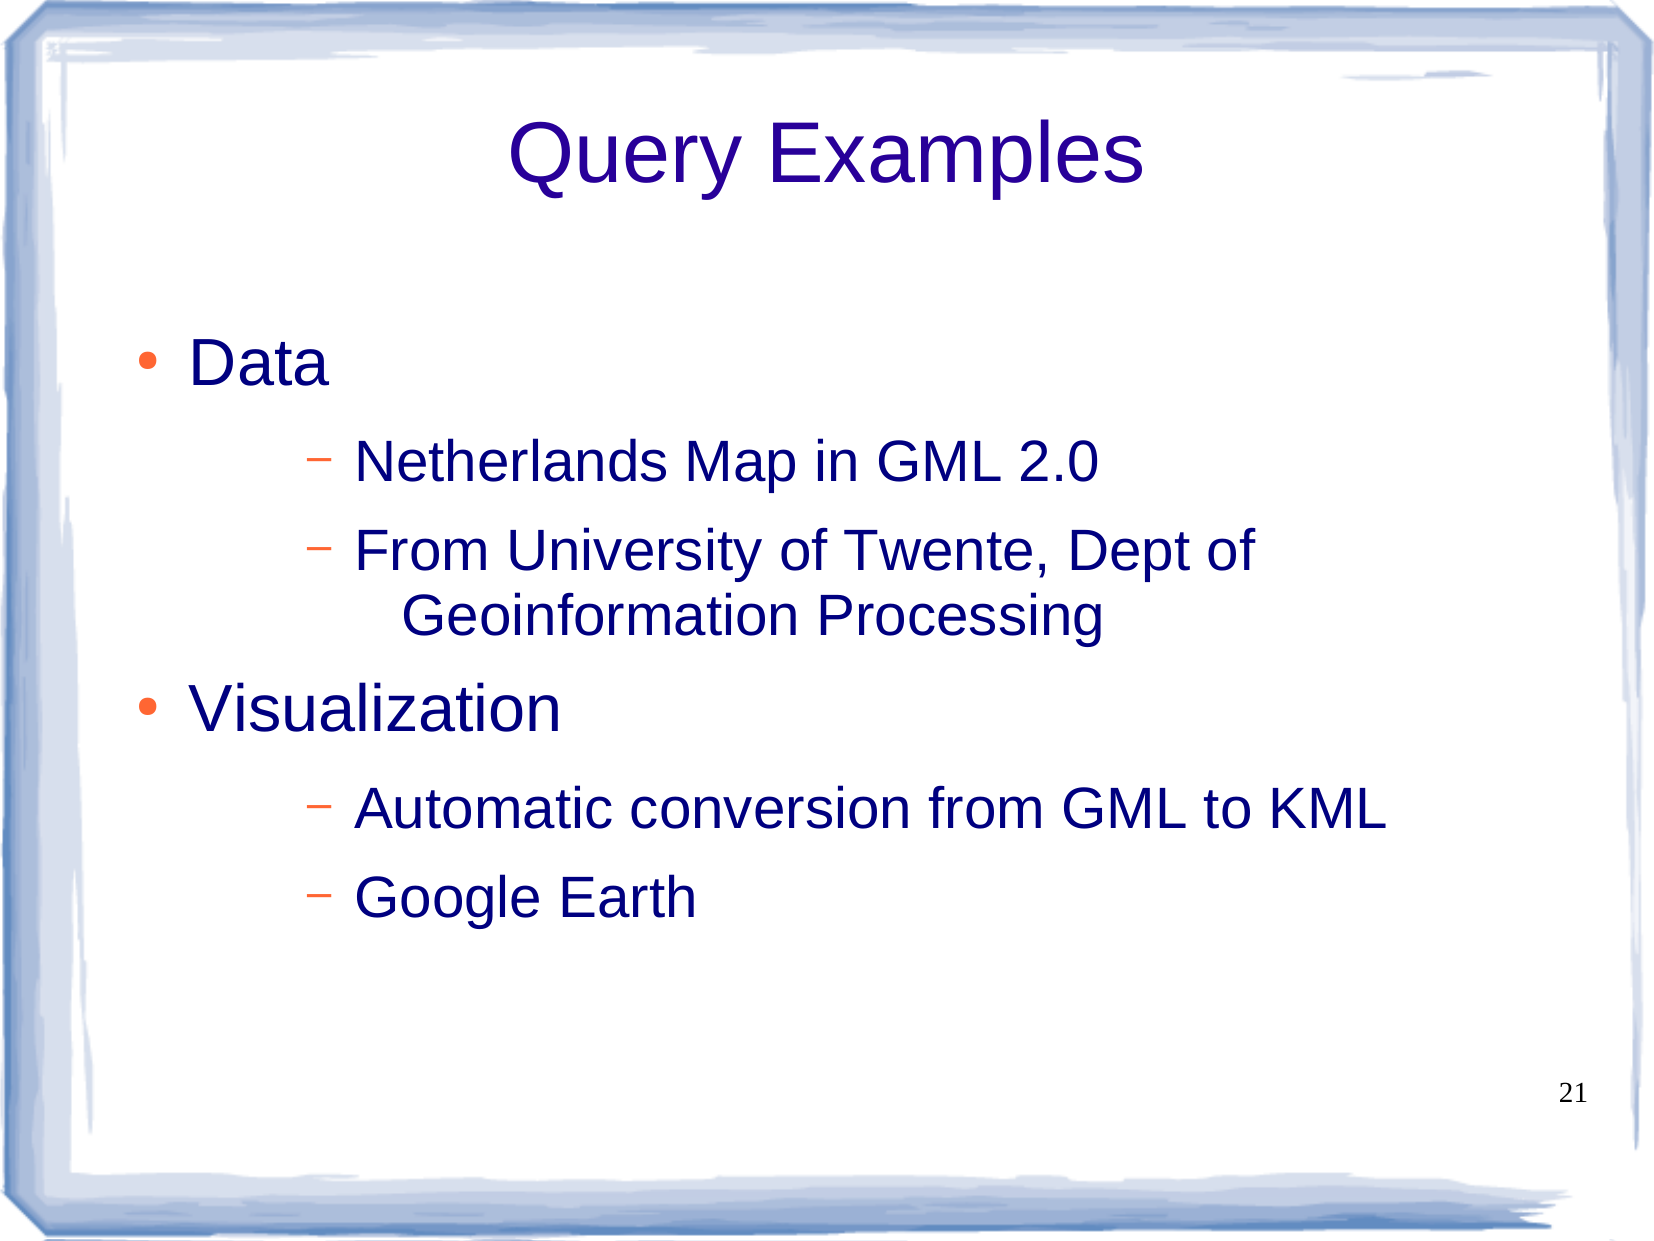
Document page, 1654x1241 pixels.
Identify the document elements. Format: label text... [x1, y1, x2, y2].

list Data Netherlands Map in GML 2.0 From University of Twente, Dept of Geoinformation Processing Visualization Automatic conversion from GML to KML Google Earth [118, 324, 1571, 1045]
title Query Examples [82, 49, 1571, 257]
picture [0, 0, 1654, 1241]
